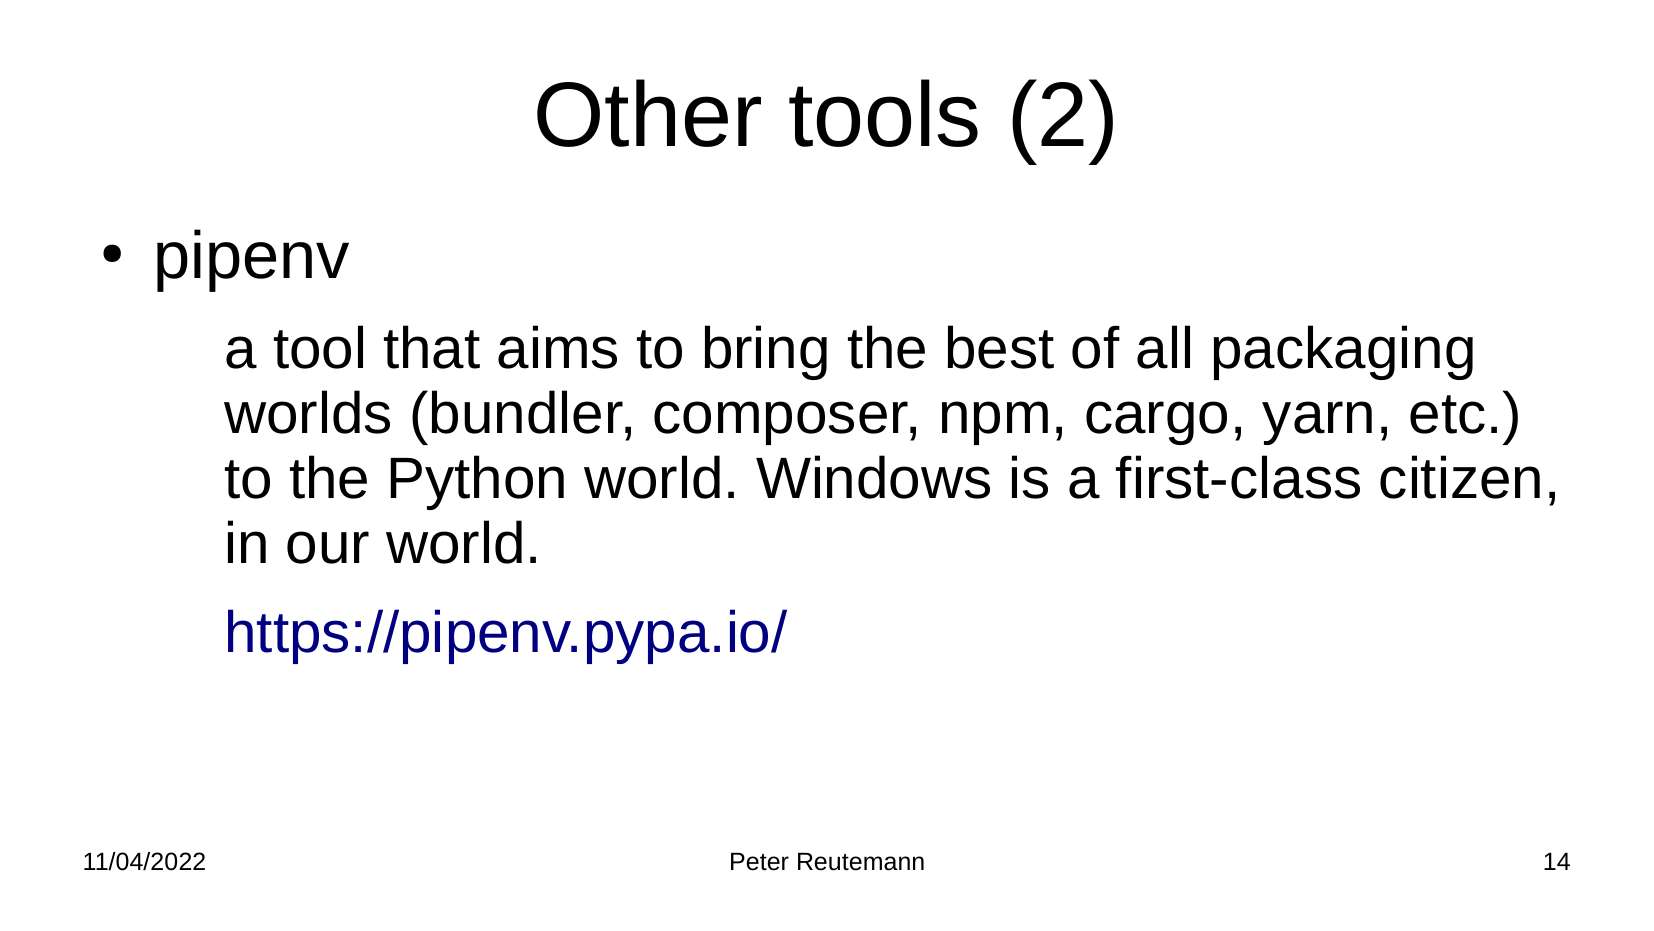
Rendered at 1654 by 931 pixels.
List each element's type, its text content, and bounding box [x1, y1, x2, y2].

list pipenv a tool that aims to bring the best of all packaging worlds (bundler, composer, npm, cargo, yarn, etc.) to the Python world. Windows is a first-class citizen, in our world. https://pipenv.pypa.io/ [82, 217, 1571, 758]
title Other tools (2) [82, 37, 1571, 193]
